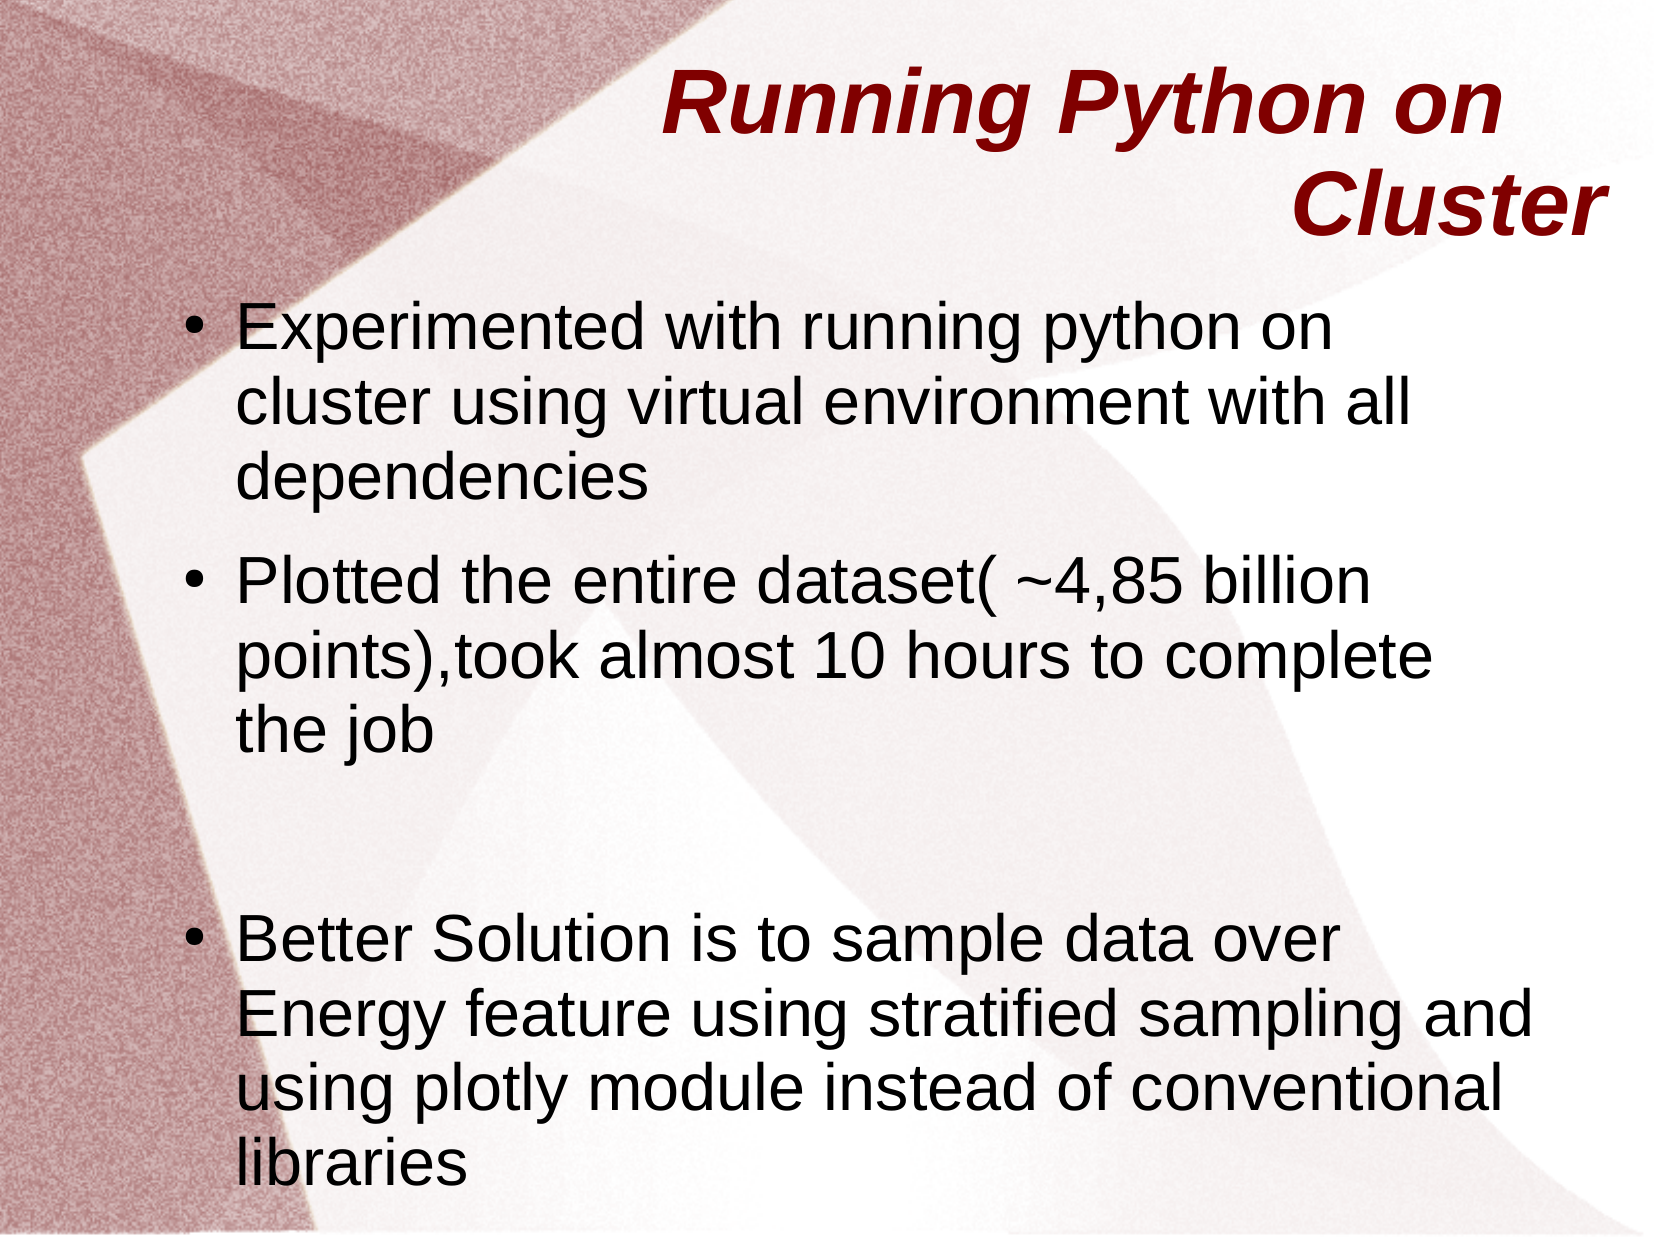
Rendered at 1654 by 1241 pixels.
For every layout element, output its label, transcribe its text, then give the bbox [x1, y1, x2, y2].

picture [0, 0, 1654, 1241]
list Experimented with running python on cluster using virtual environment with all dependencies Plotted the entire dataset( ~4,85 billion points),took almost 10 hours to complete the job Better Solution is to sample data over Energy feature using stratified sampling and using plotly module instead of conventional libraries [165, 289, 1546, 1201]
title Running Python on Cluster [596, 49, 1607, 257]
